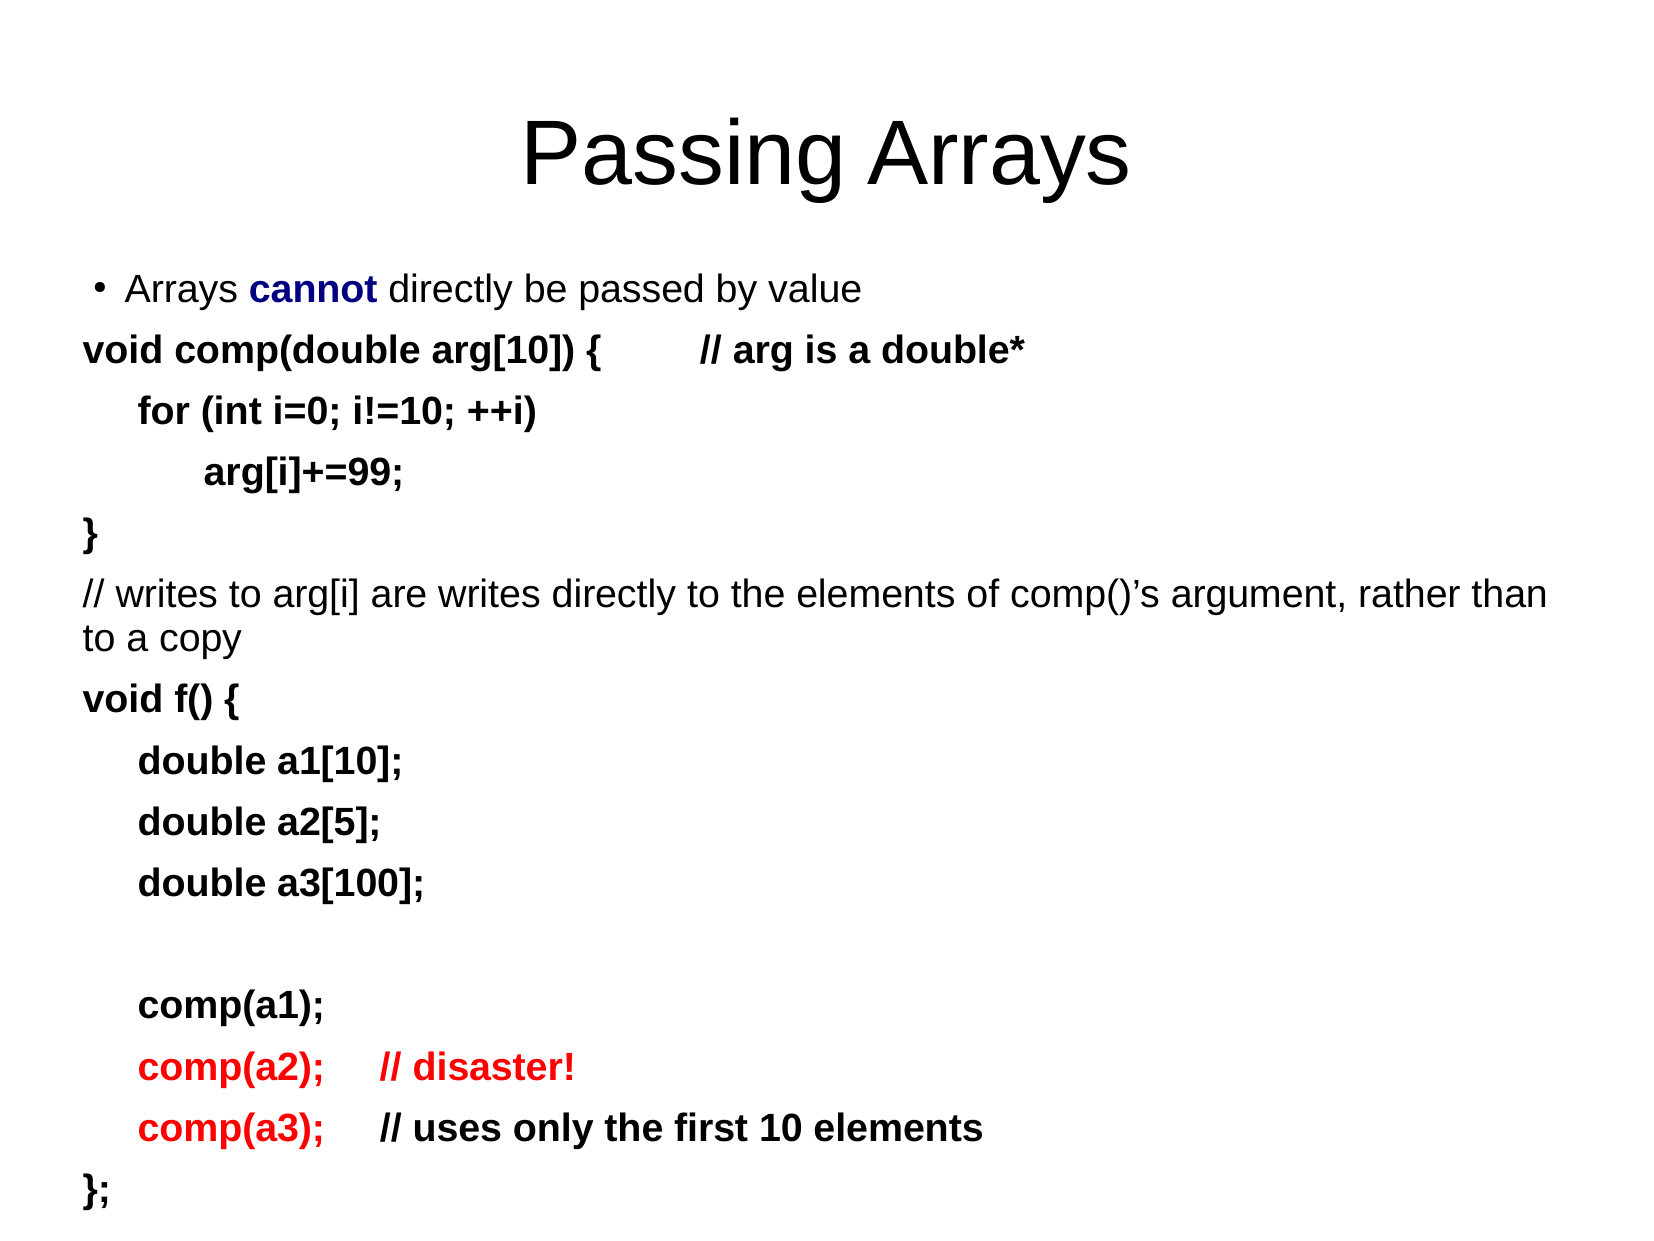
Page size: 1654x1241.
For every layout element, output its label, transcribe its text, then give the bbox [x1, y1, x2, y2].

list Arrays cannot directly be passed by value void comp(double arg[10]) { // arg is a double* for (int i=0; i!=10; ++i) arg[i]+=99; } // writes to arg[i] are writes directly to the elements of comp()’s argument, rather than to a copy void f() { double a1[10]; double a2[5]; double a3[100]; comp(a1); comp(a2); // disaster! comp(a3); // uses only the first 10 elements }; [82, 266, 1571, 1217]
title Passing Arrays [82, 49, 1571, 257]
